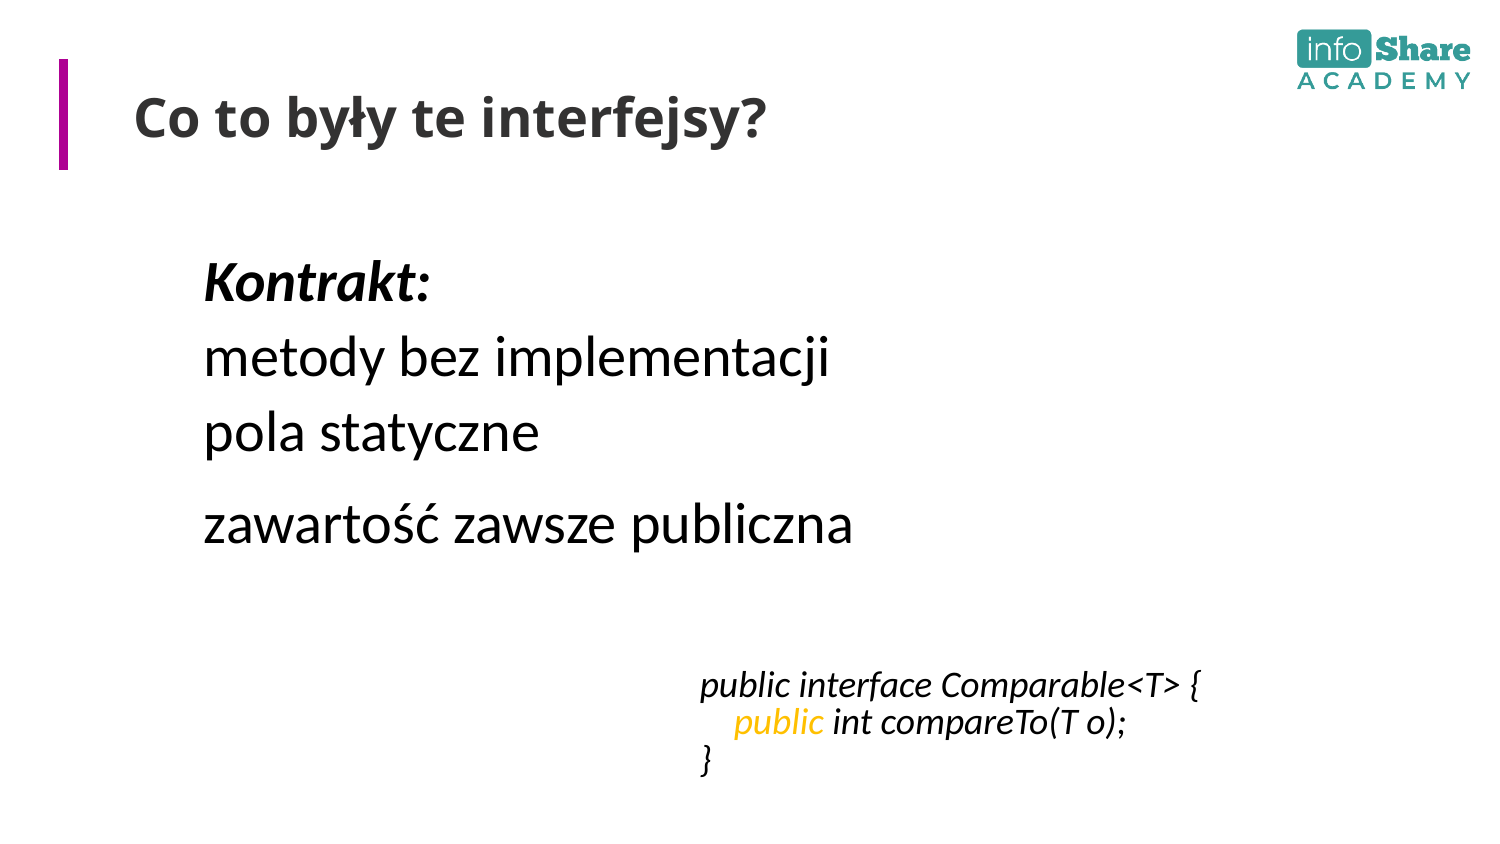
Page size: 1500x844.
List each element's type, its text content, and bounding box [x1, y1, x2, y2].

picture [1267, 0, 1500, 119]
list Kontrakt: metody bez implementacji pola statyczne zawartość zawsze publiczna [118, 236, 969, 579]
text_box public interface Comparable<T> { public int compareTo(T o); } [685, 661, 1418, 804]
title Co to były te interfejsy? [118, 59, 1248, 200]
